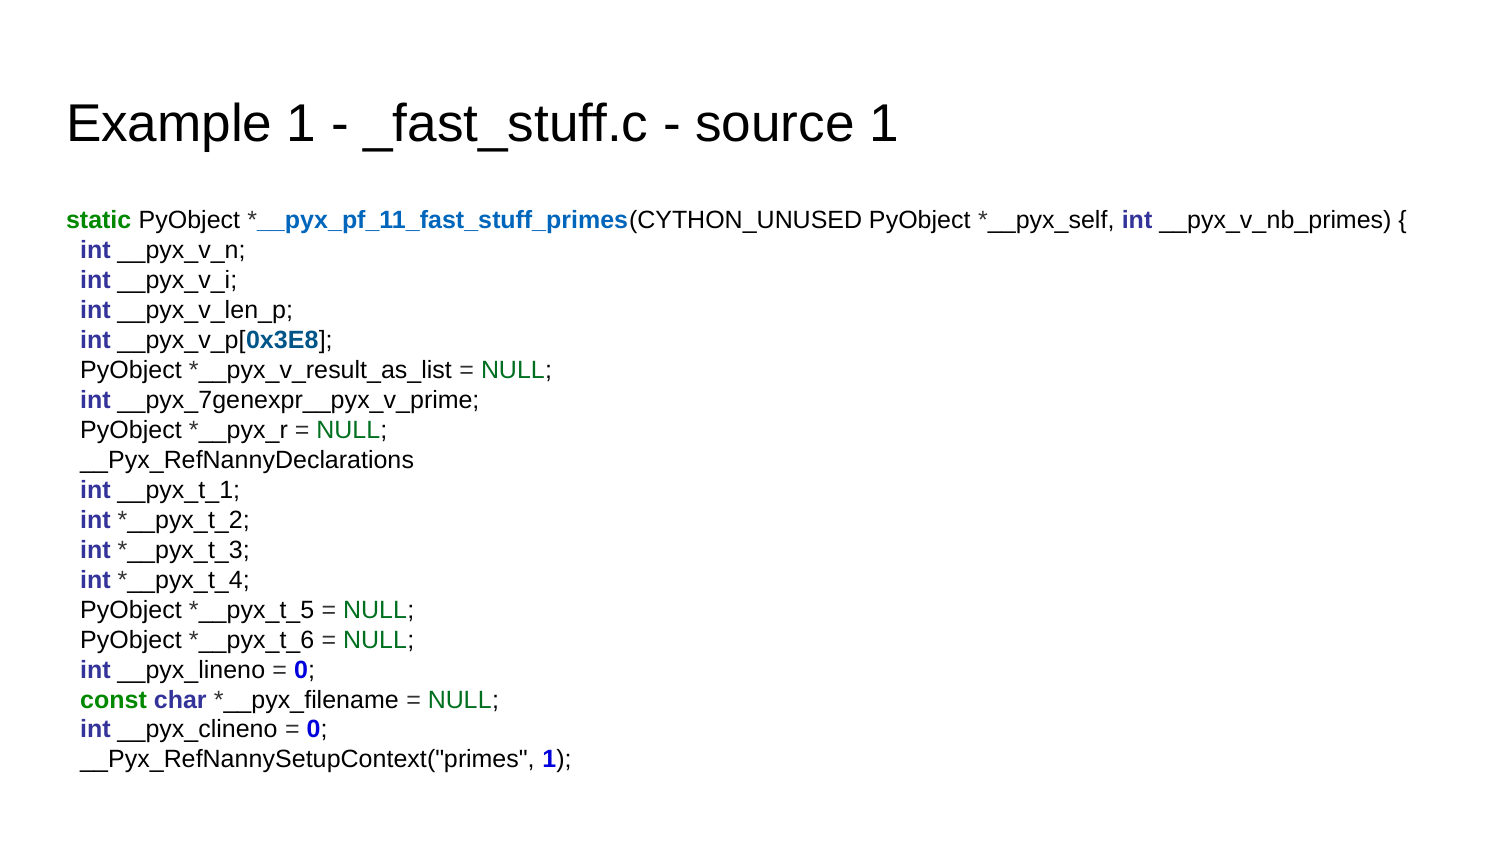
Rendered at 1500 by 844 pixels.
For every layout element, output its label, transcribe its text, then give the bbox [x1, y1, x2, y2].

title Example 1 - _fast_stuff.c - source 1 [51, 72, 1449, 167]
list static PyObject *__pyx_pf_11_fast_stuff_primes(CYTHON_UNUSED PyObject *__pyx_self, int __pyx_v_nb_primes) { int __pyx_v_n; int __pyx_v_i; int __pyx_v_len_p; int __pyx_v_p[0x3E8]; PyObject *__pyx_v_result_as_list = NULL; int __pyx_7genexpr__pyx_v_prime; PyObject *__pyx_r = NULL; __Pyx_RefNannyDeclarations int __pyx_t_1; int *__pyx_t_2; int *__pyx_t_3; int *__pyx_t_4; PyObject *__pyx_t_5 = NULL; PyObject *__pyx_t_6 = NULL; int __pyx_lineno = 0; const char *__pyx_filename = NULL; int __pyx_clineno = 0; __Pyx_RefNannySetupContext("primes", 1); [51, 189, 1449, 814]
